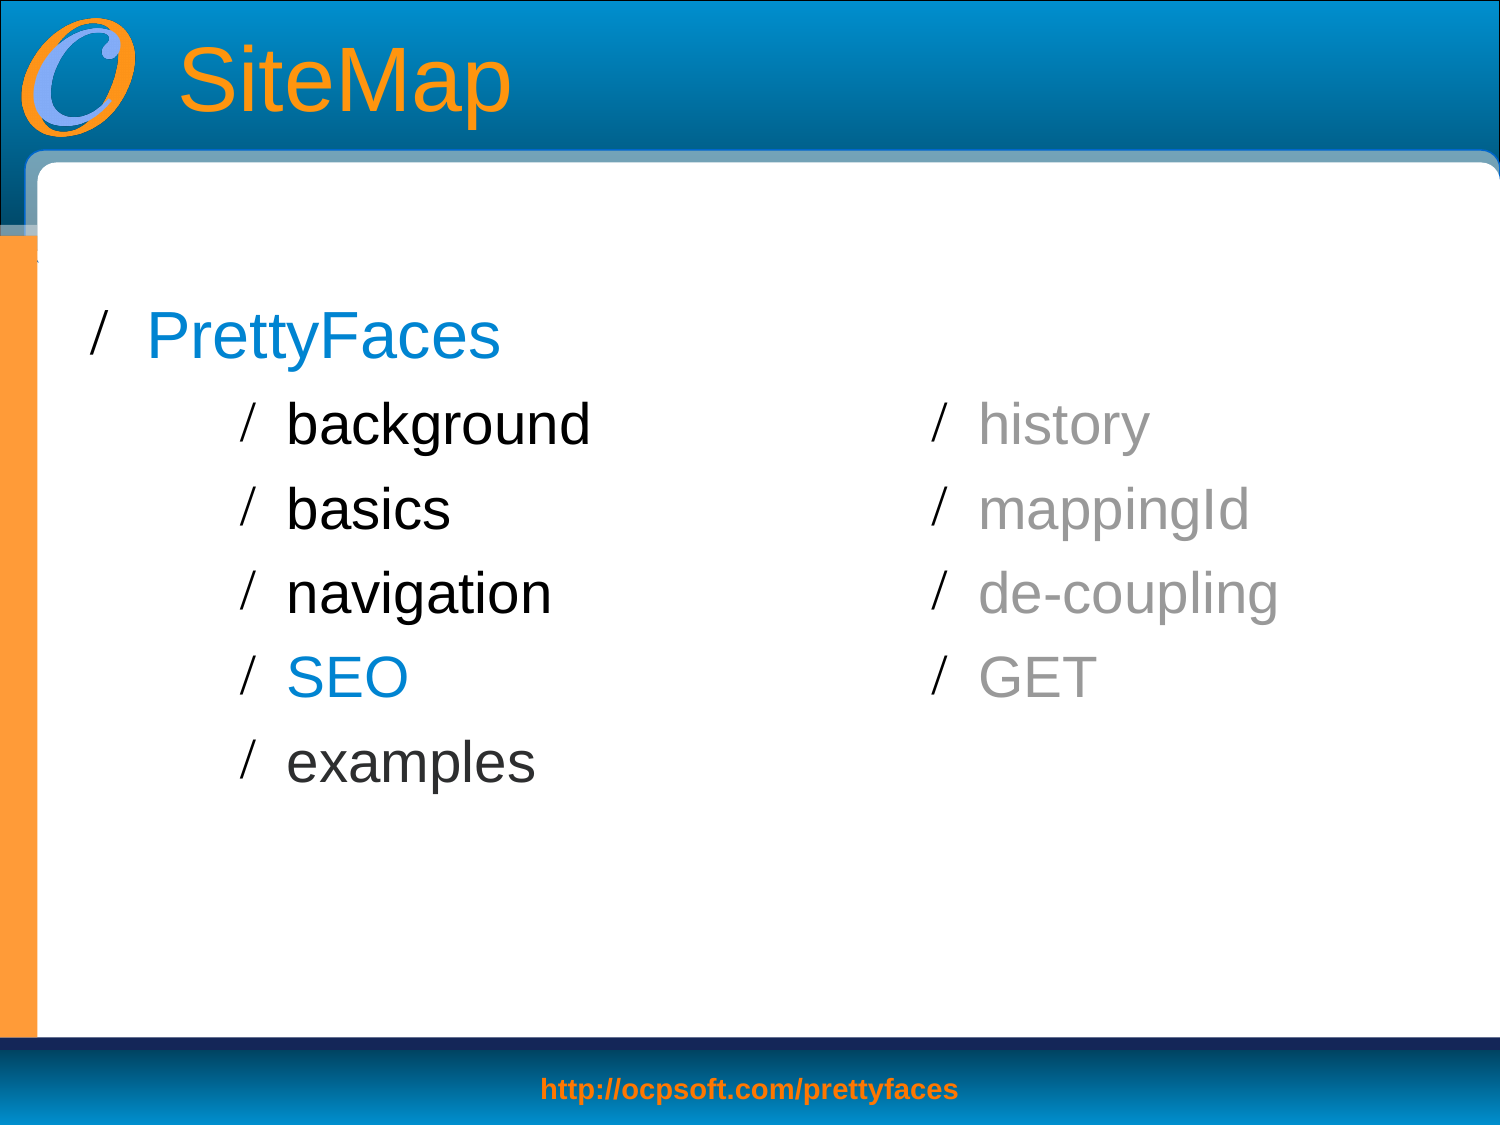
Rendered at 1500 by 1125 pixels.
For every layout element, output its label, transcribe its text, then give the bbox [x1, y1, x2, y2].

picture [22, 19, 135, 136]
list history mappingId de-coupling GET [766, 187, 1426, 931]
title SiteMap [162, 4, 1463, 146]
list PrettyFaces background basics navigation SEO examples [75, 187, 734, 931]
